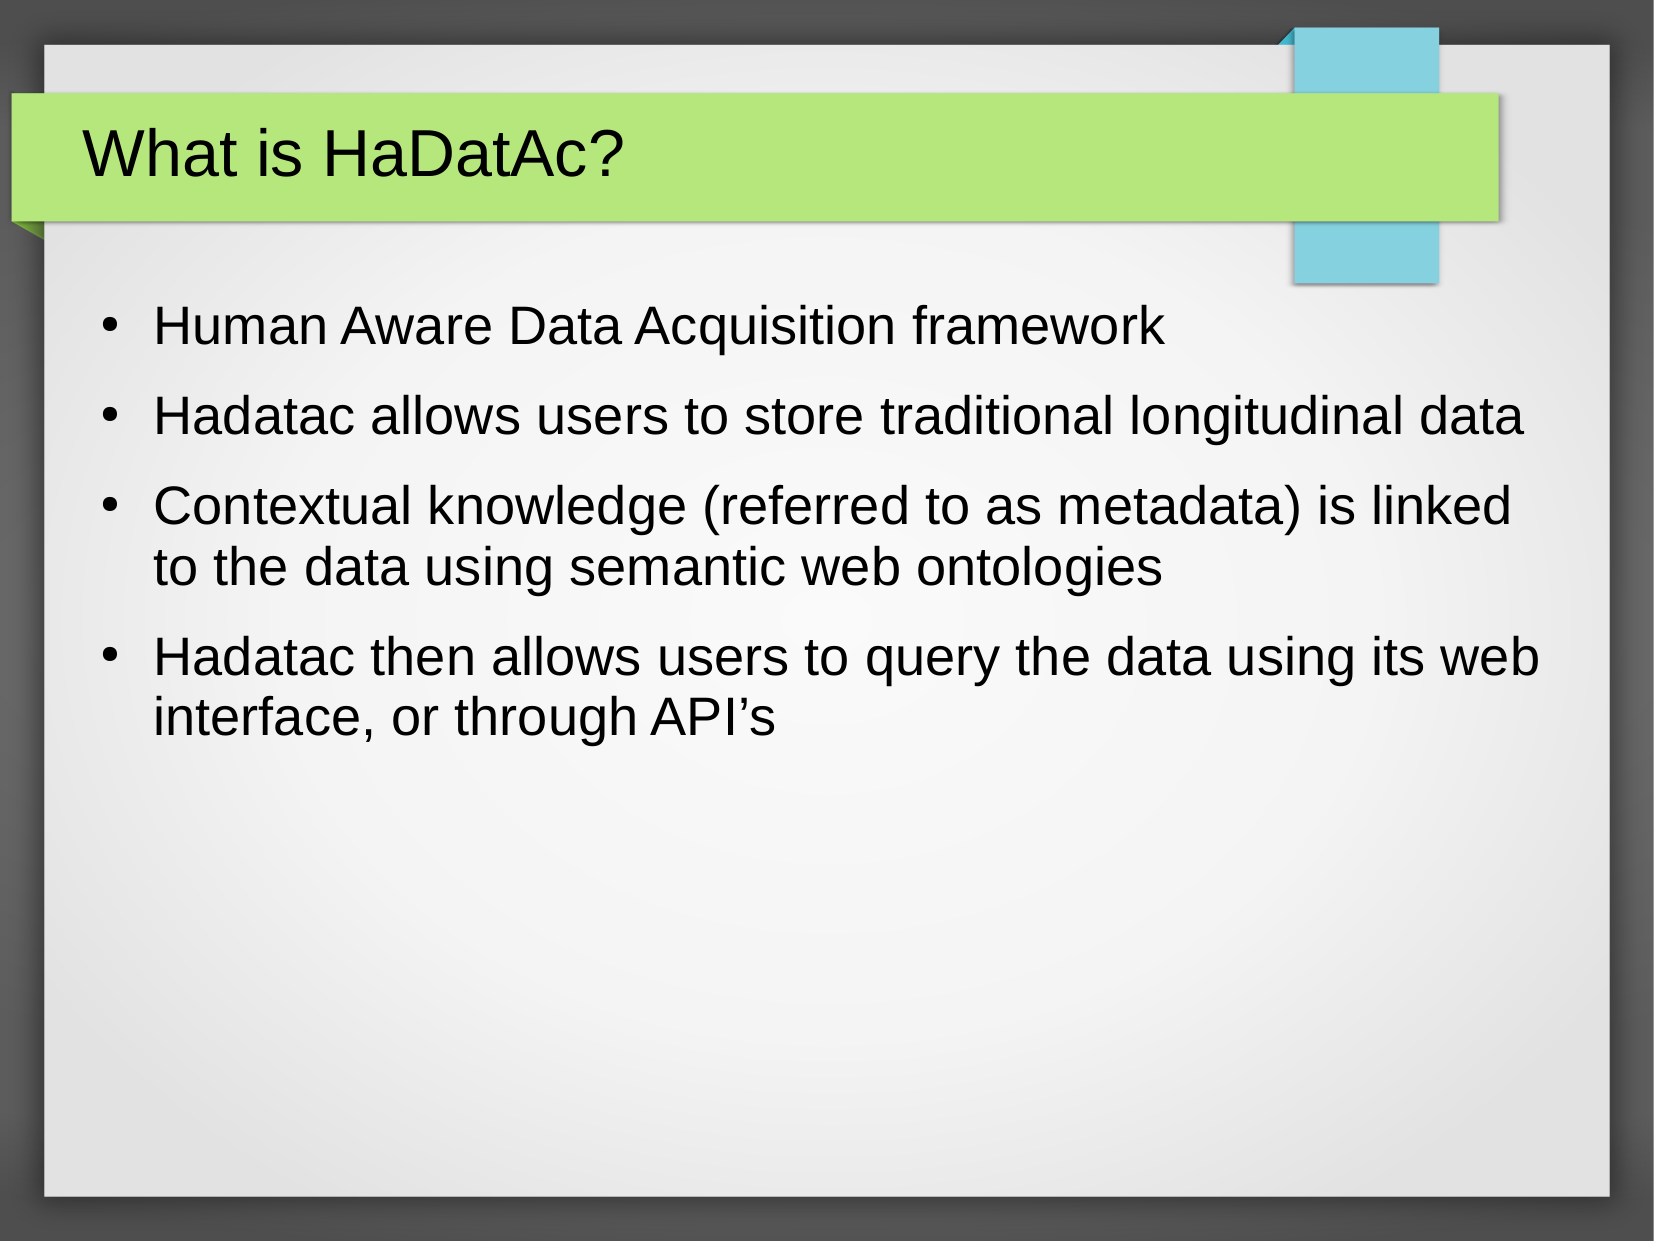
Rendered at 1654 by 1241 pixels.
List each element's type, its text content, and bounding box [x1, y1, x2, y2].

picture [0, 0, 1654, 1241]
title What is HaDatAc? [82, 94, 1264, 213]
list Human Aware Data Acquisition framework Hadatac allows users to store traditional longitudinal data Contextual knowledge (referred to as metadata) is linked to the data using semantic web ontologies Hadatac then allows users to query the data using its web interface, or through API’s [82, 295, 1571, 1015]
